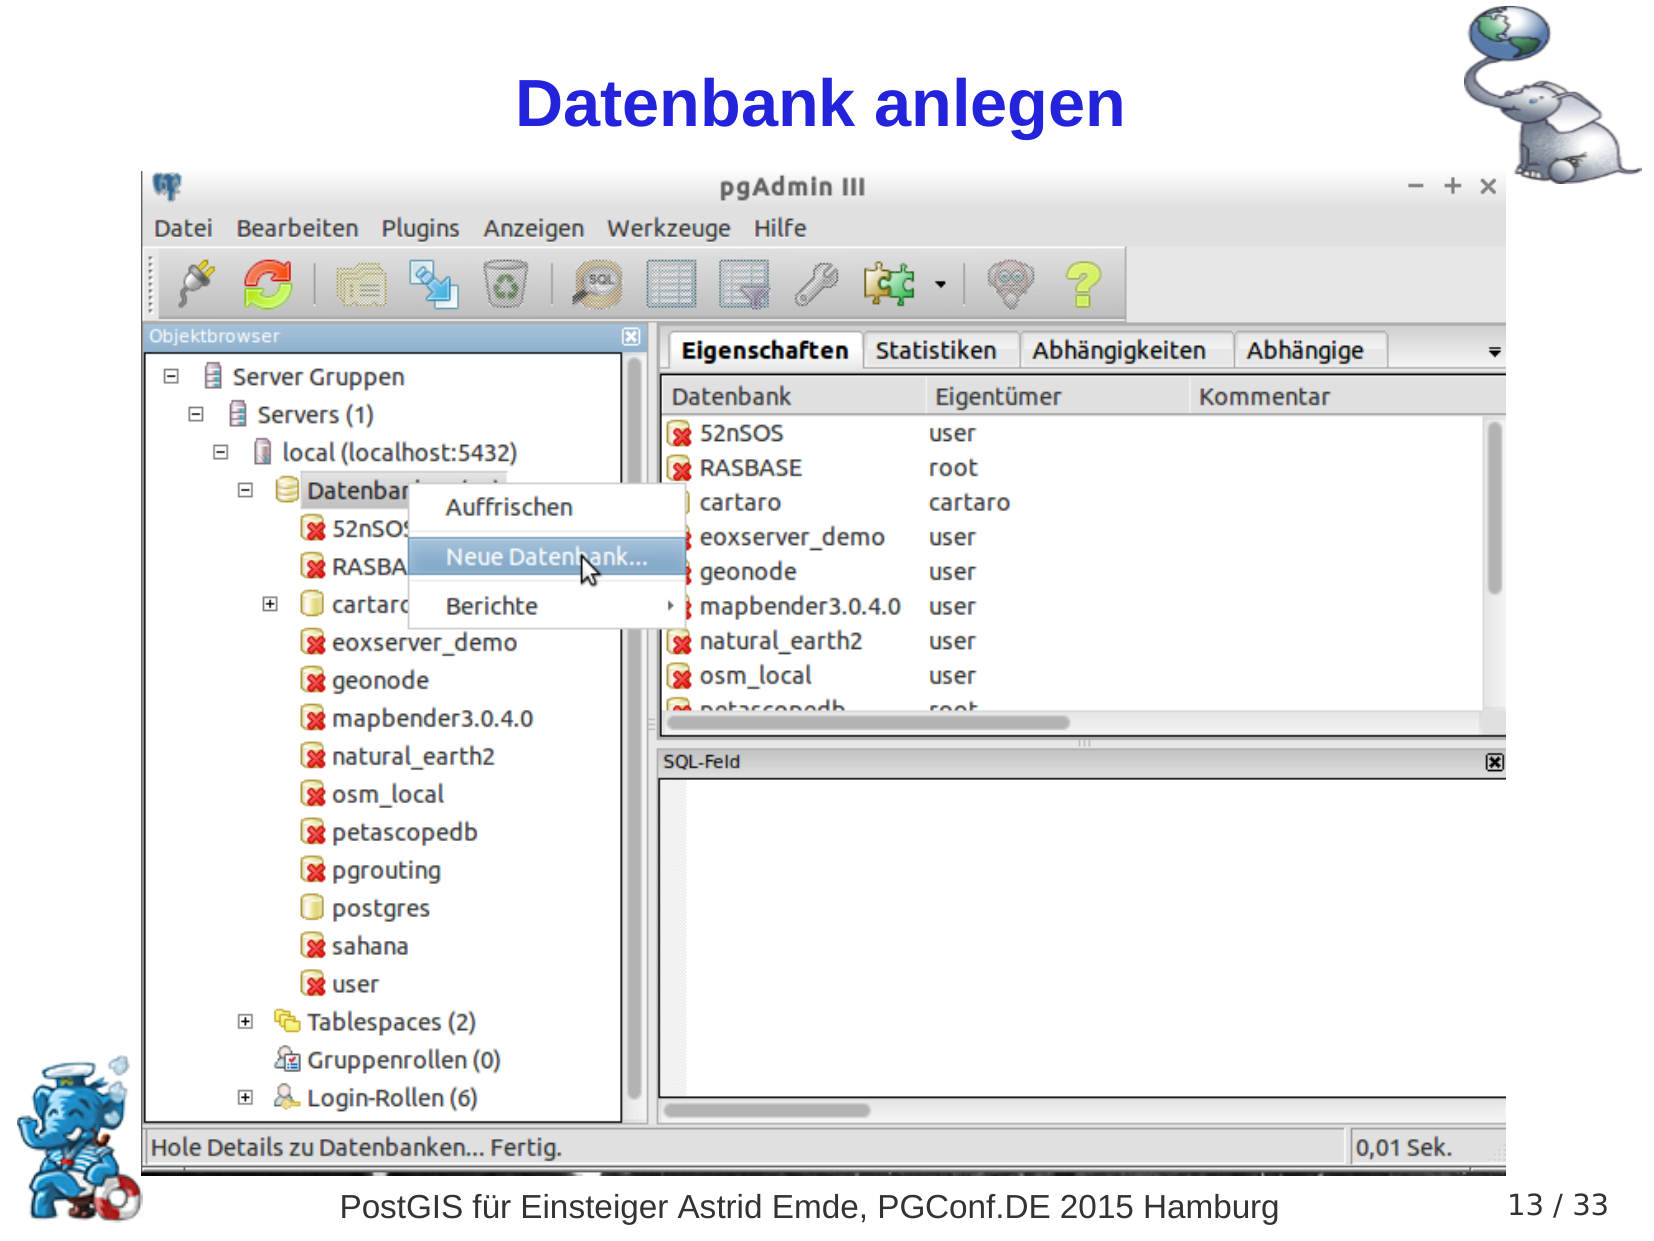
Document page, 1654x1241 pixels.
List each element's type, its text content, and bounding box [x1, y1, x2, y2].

title Datenbank anlegen [76, 29, 1565, 178]
picture [17, 6, 1642, 1223]
